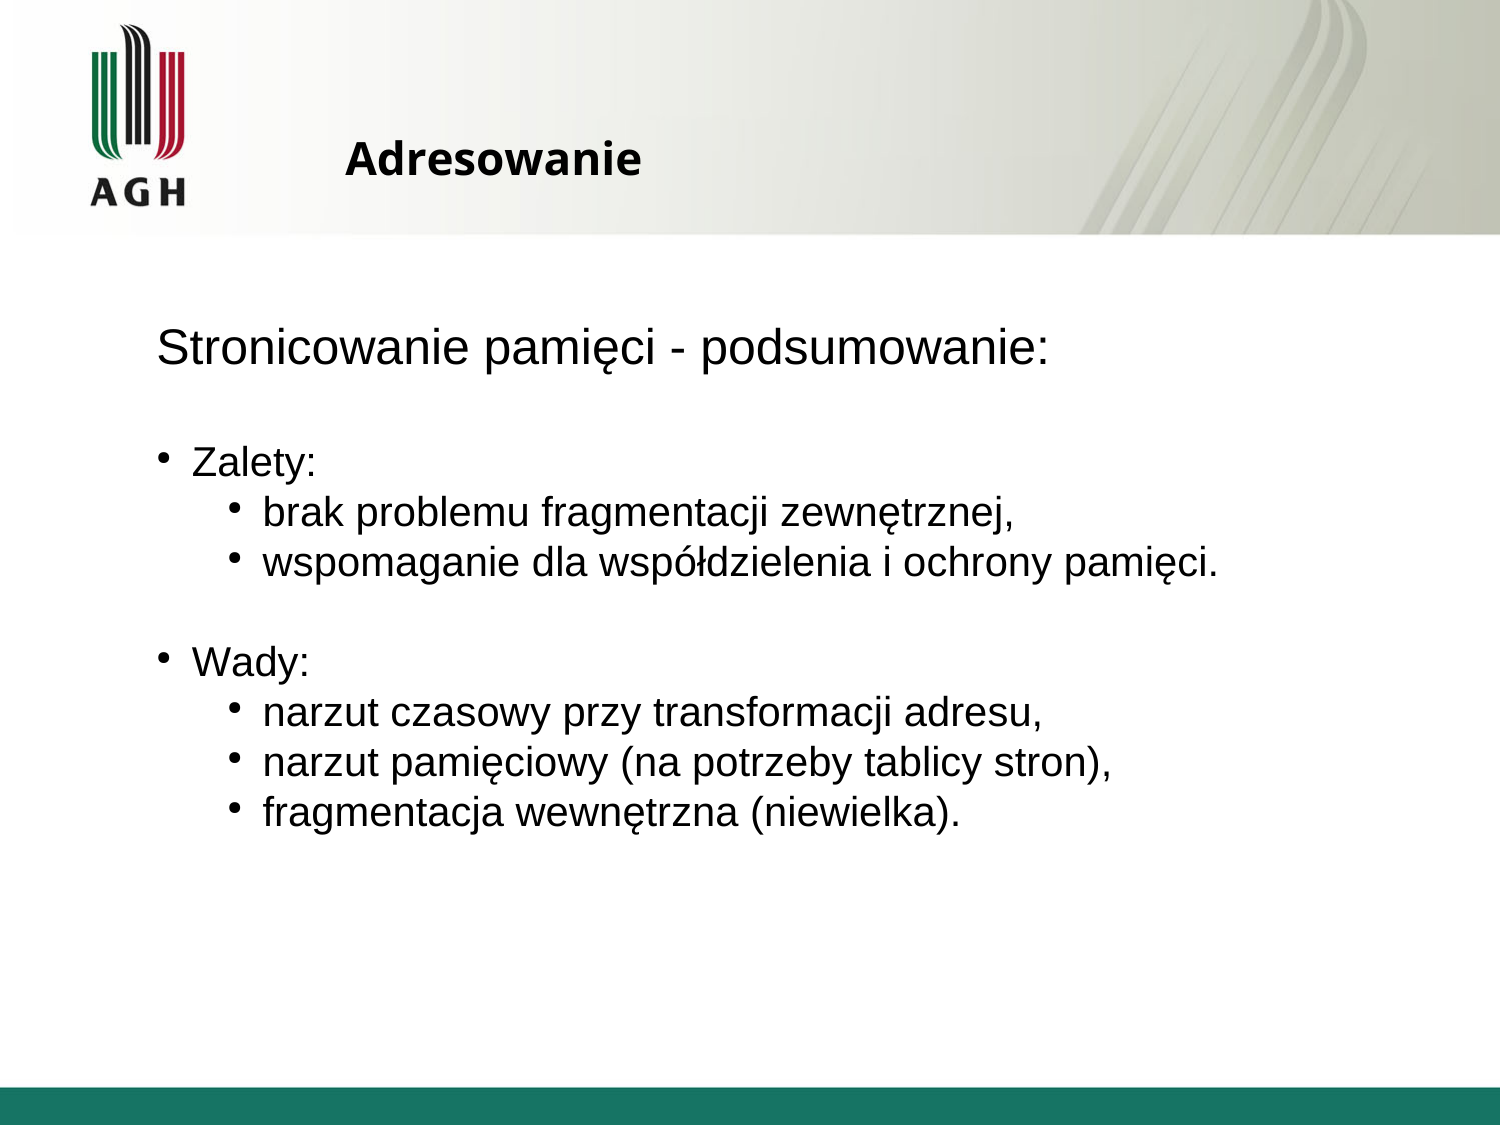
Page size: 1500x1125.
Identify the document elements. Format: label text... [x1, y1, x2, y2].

title Adresowanie [330, 94, 1312, 221]
text_box Stronicowanie pamięci - podsumowanie: Zalety: brak problemu fragmentacji zewnętrznej, wspomaganie dla współdzielenia i ochrony pamięci. Wady: narzut czasowy przy transformacji adresu, narzut pamięciowy (na potrzeby tablicy stron), fragmentacja wewnętrzna (niewielka). [141, 307, 1418, 843]
picture [0, 0, 1500, 1125]
